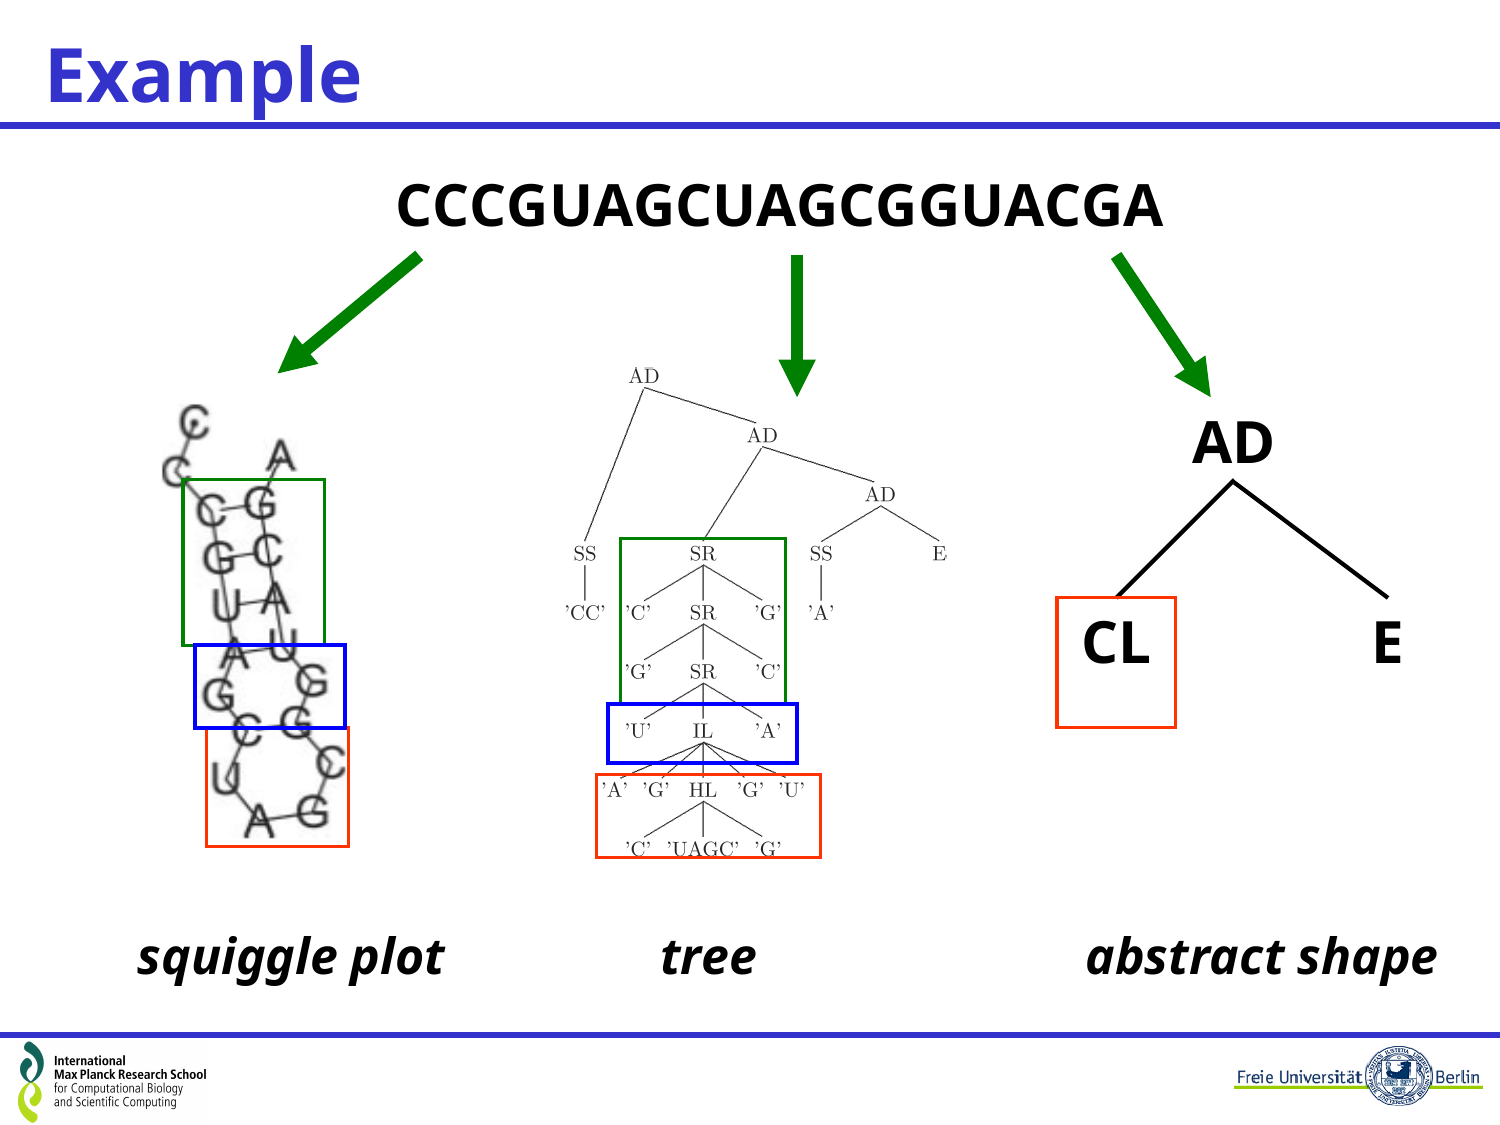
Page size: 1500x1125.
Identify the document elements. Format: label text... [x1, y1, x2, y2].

text_box CL [1059, 599, 1174, 684]
text_box tree [645, 916, 772, 993]
picture [1234, 1046, 1483, 1106]
text_box AD [1175, 397, 1294, 483]
title Example [29, 3, 1164, 142]
text_box squiggle plot [123, 916, 461, 993]
text_box CCCGUAGCUAGCGGUACGA [381, 160, 1180, 247]
picture [525, 349, 970, 870]
text_box E [1328, 597, 1448, 684]
text_box abstract shape [1070, 916, 1454, 993]
picture [17, 1039, 207, 1125]
picture [123, 361, 392, 870]
